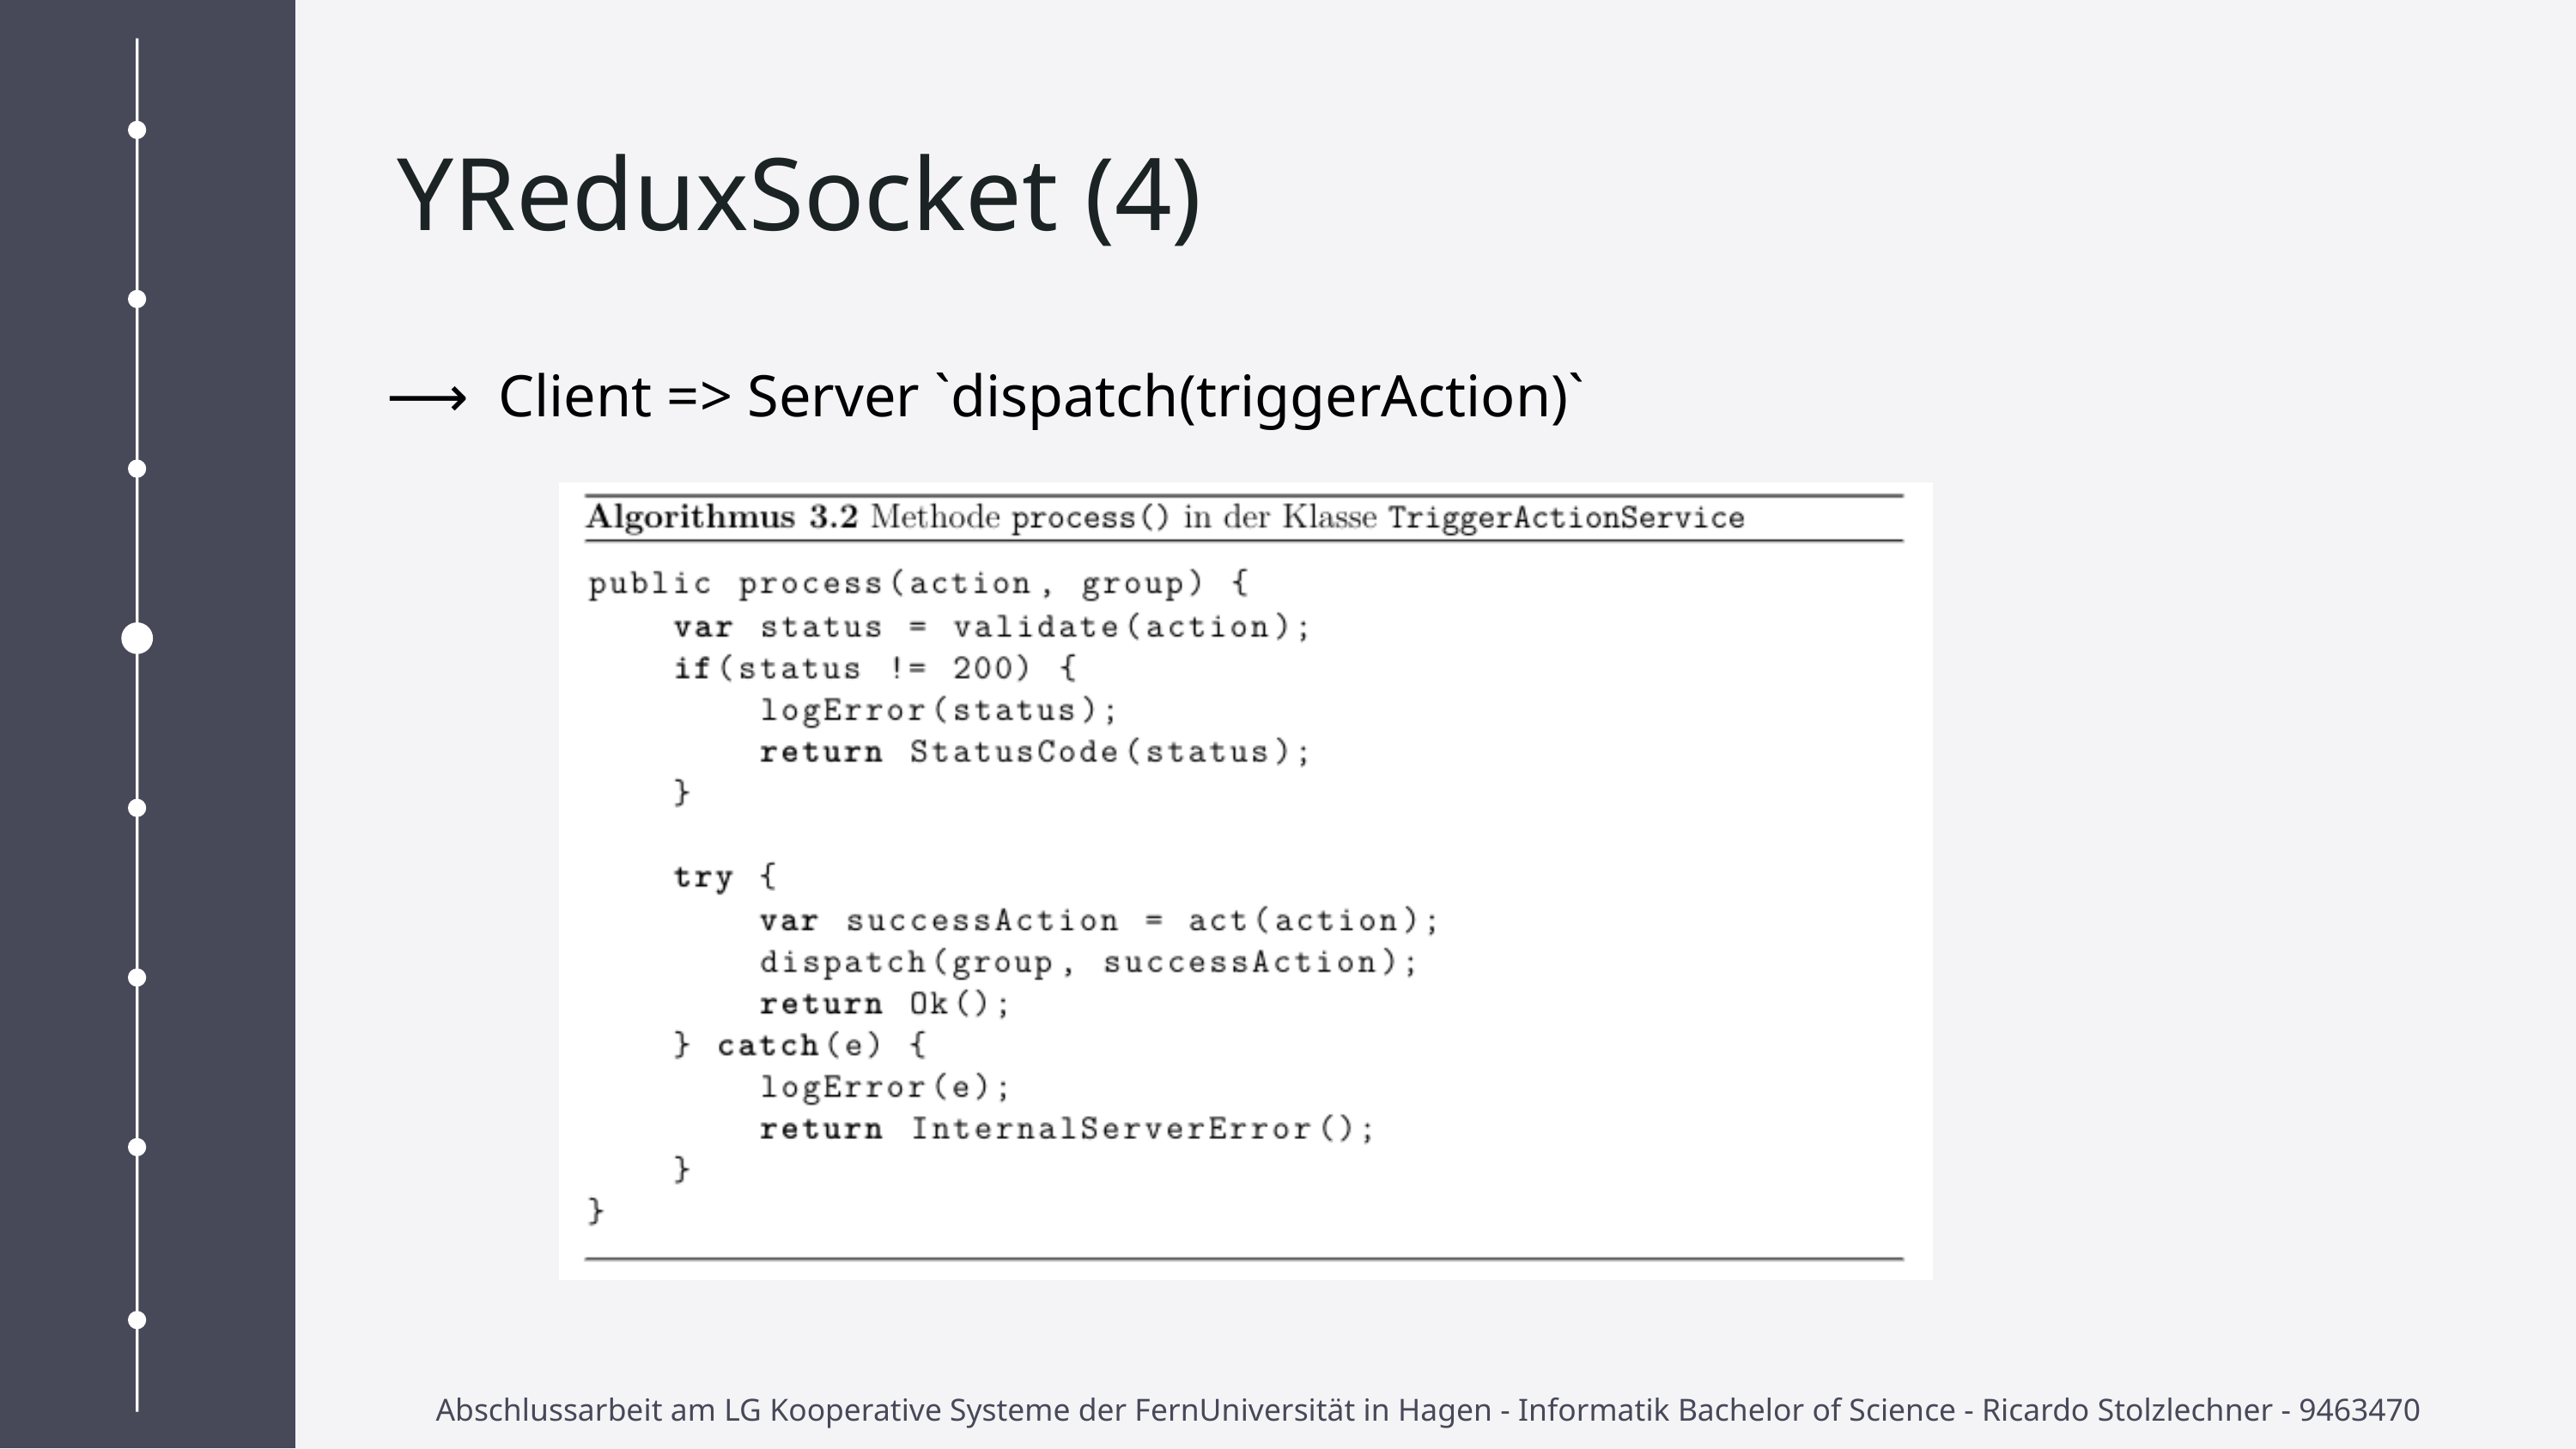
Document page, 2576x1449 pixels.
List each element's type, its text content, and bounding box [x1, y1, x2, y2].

text_box [0, 0, 295, 1448]
text_box Abschlussarbeit am LG Kooperative Systeme der FernUniversität in Hagen - Informatik Bachelor of Science - Ricardo Stolzlechner - 9463470 [356, 1384, 2501, 1428]
text_box YReduxSocket (4) [397, 110, 2545, 251]
picture [559, 482, 1933, 1281]
text_box ⟶ Client => Server `dispatch(triggerAction)` [386, 347, 2451, 428]
